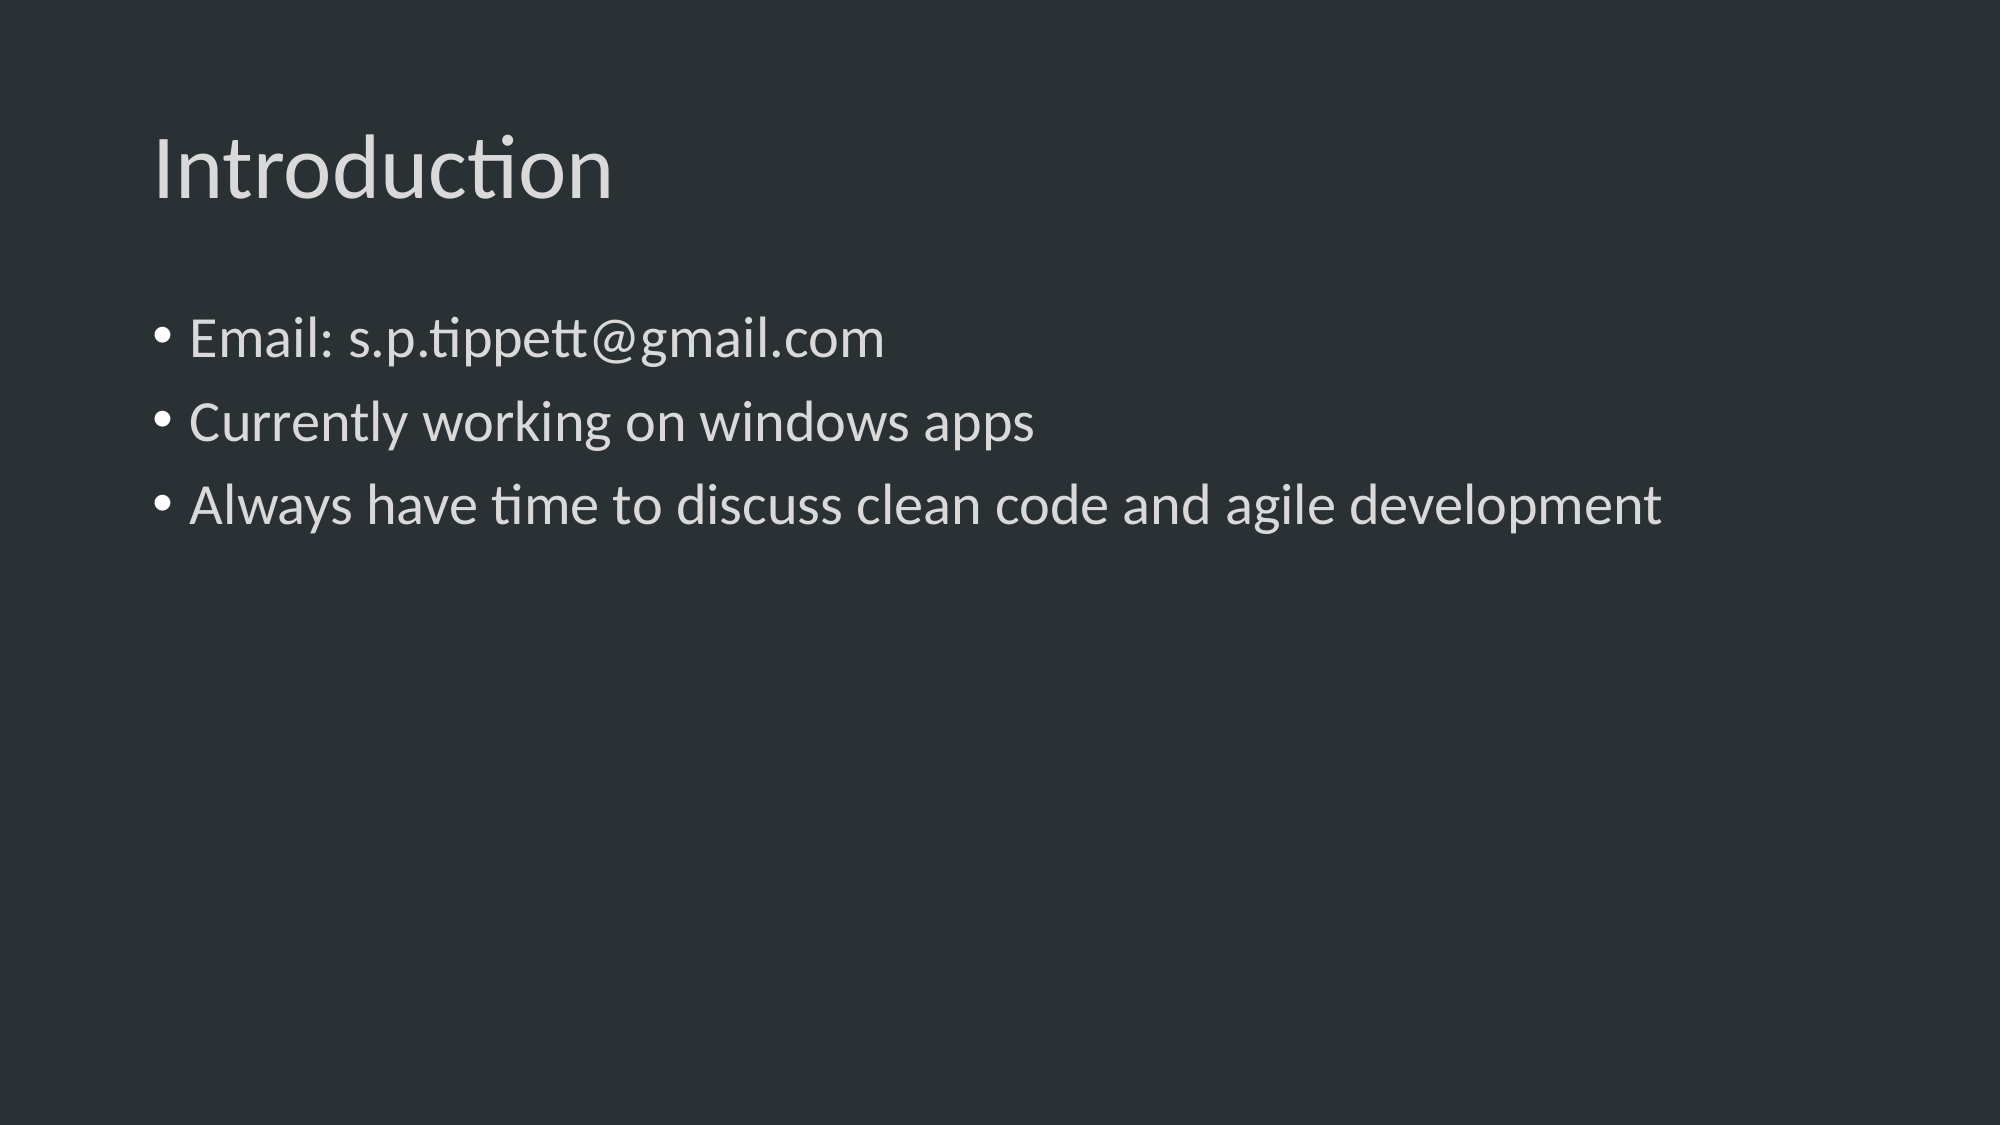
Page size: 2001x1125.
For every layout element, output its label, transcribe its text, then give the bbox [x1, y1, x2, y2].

text_box Email: s.p.tippett@gmail.com Currently working on windows apps Always have time to discuss clean code and agile development [137, 299, 1863, 1014]
text_box Introduction [137, 59, 1863, 278]
